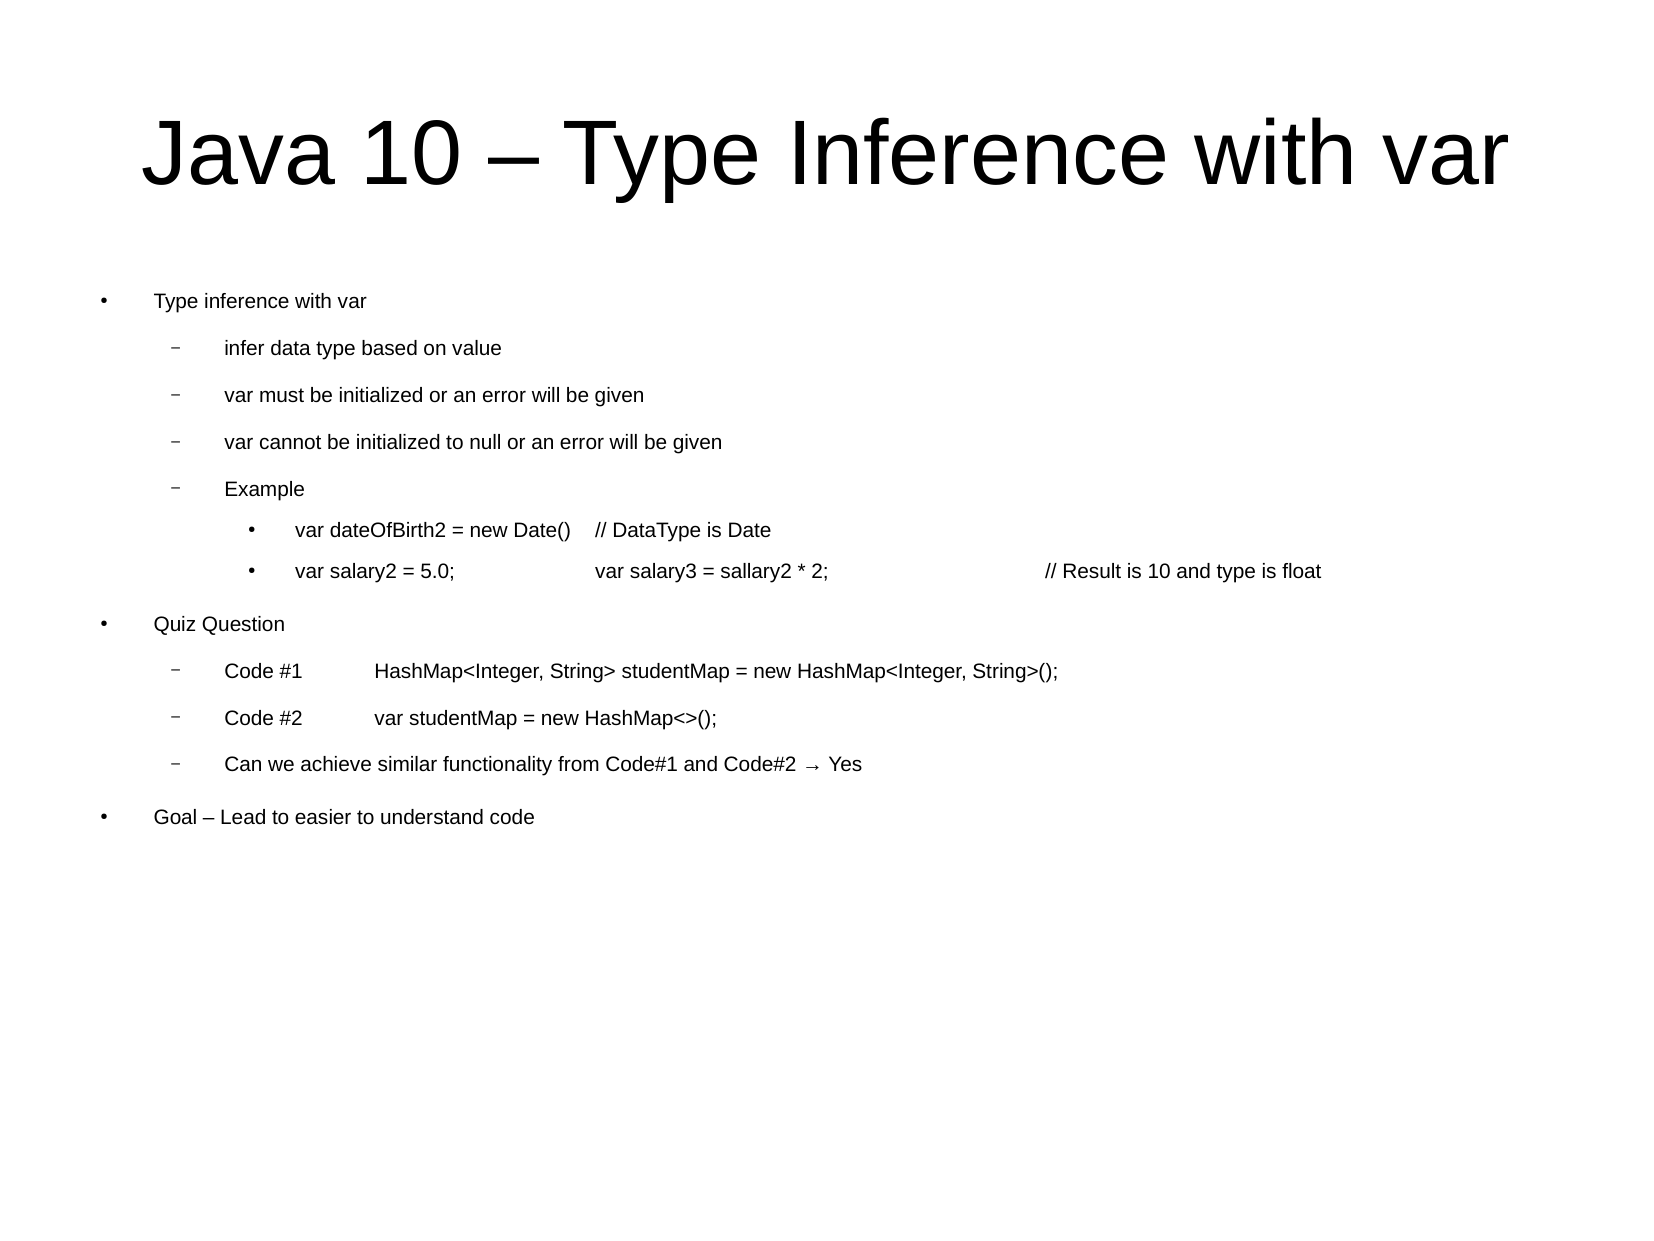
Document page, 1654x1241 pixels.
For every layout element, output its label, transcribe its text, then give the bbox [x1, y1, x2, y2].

list Type inference with var infer data type based on value var must be initialized or an error will be given var cannot be initialized to null or an error will be given Example var dateOfBirth2 = new Date() // DataType is Date var salary2 = 5.0; var salary3 = sallary2 * 2; // Result is 10 and type is float Quiz Question Code #1 HashMap<Integer, String> studentMap = new HashMap<Integer, String>(); Code #2 var studentMap = new HashMap<>(); Can we achieve similar functionality from Code#1 and Code#2 → Yes Goal – Lead to easier to understand code [82, 290, 1636, 1201]
title Java 10 – Type Inference with var [82, 49, 1571, 257]
